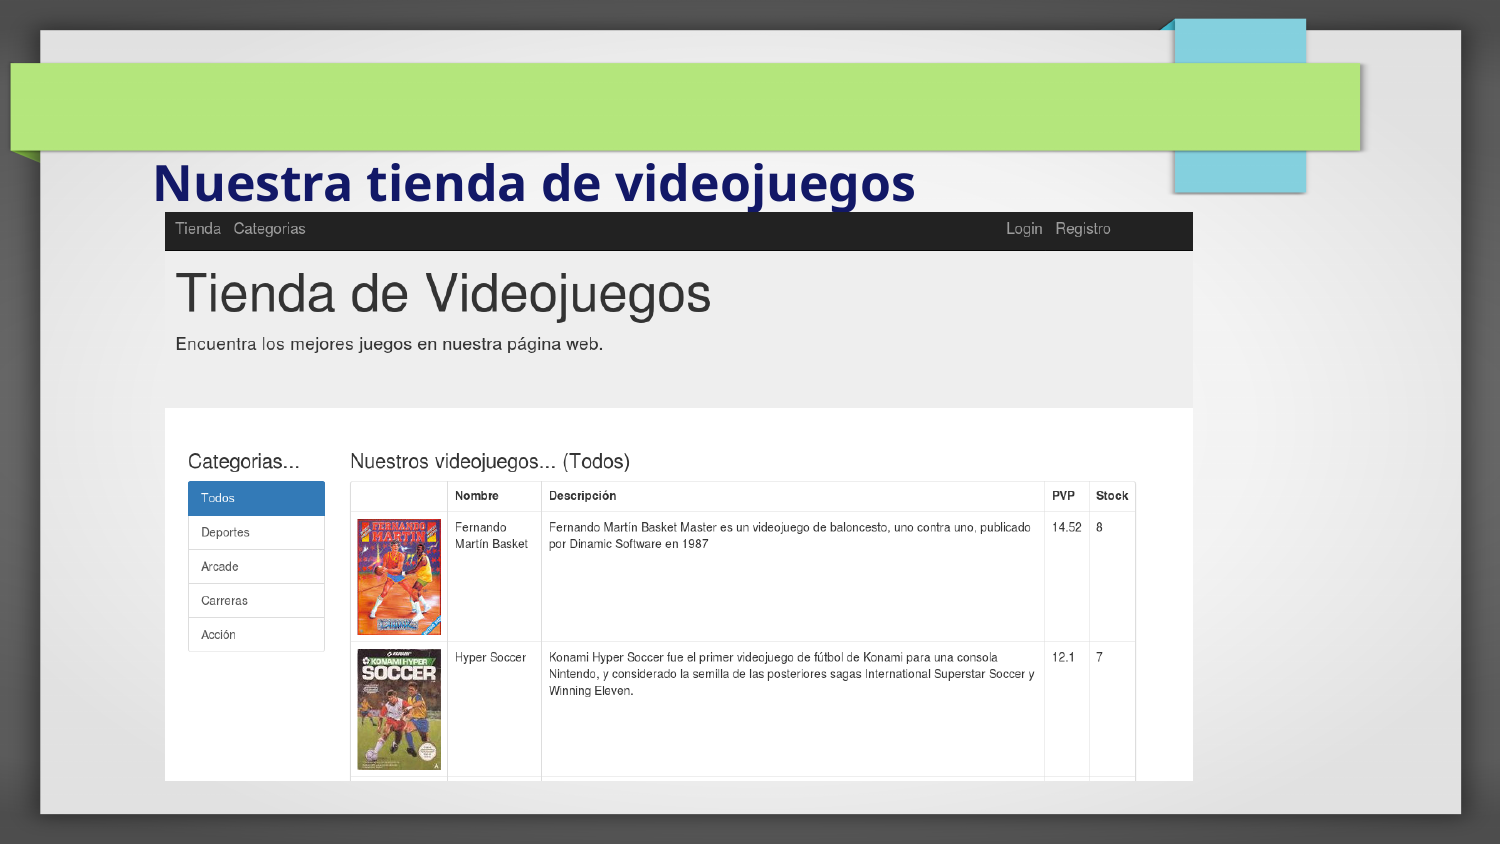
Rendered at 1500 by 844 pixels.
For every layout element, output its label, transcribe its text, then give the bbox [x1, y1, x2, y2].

picture [0, 0, 1500, 844]
text_box Nuestra tienda de videojuegos [137, 146, 1011, 227]
